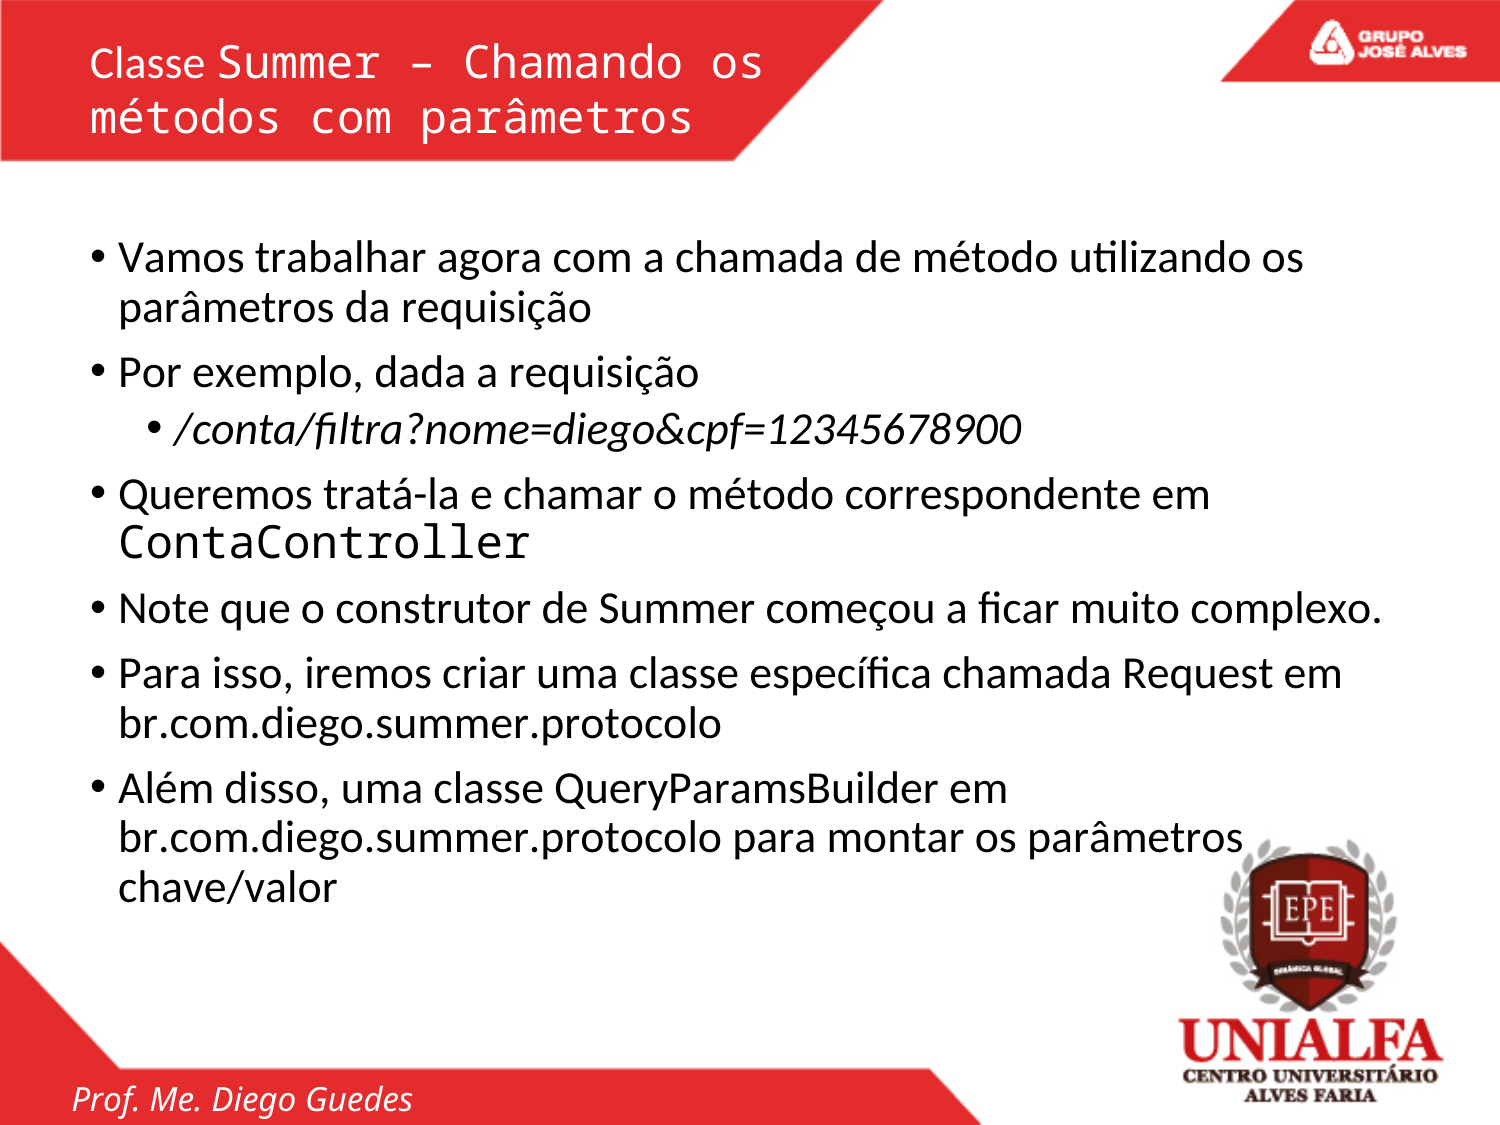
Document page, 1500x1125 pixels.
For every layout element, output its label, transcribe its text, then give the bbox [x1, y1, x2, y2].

text_box Classe Summer – Chamando os métodos com parâmetros [75, 25, 805, 151]
list Vamos trabalhar agora com a chamada de método utilizando os parâmetros da requisição Por exemplo, dada a requisição /conta/filtra?nome=diego&cpf=12345678900 Queremos tratá-la e chamar o método correspondente em ContaController Note que o construtor de Summer começou a ficar muito complexo. Para isso, iremos criar uma classe específica chamada Request em br.com.diego.summer.protocolo Além disso, uma classe QueryParamsBuilder em br.com.diego.summer.protocolo para montar os parâmetros chave/valor [75, 225, 1426, 933]
text_box Prof. Me. Diego Guedes [56, 1070, 711, 1125]
picture [0, 0, 1500, 1125]
